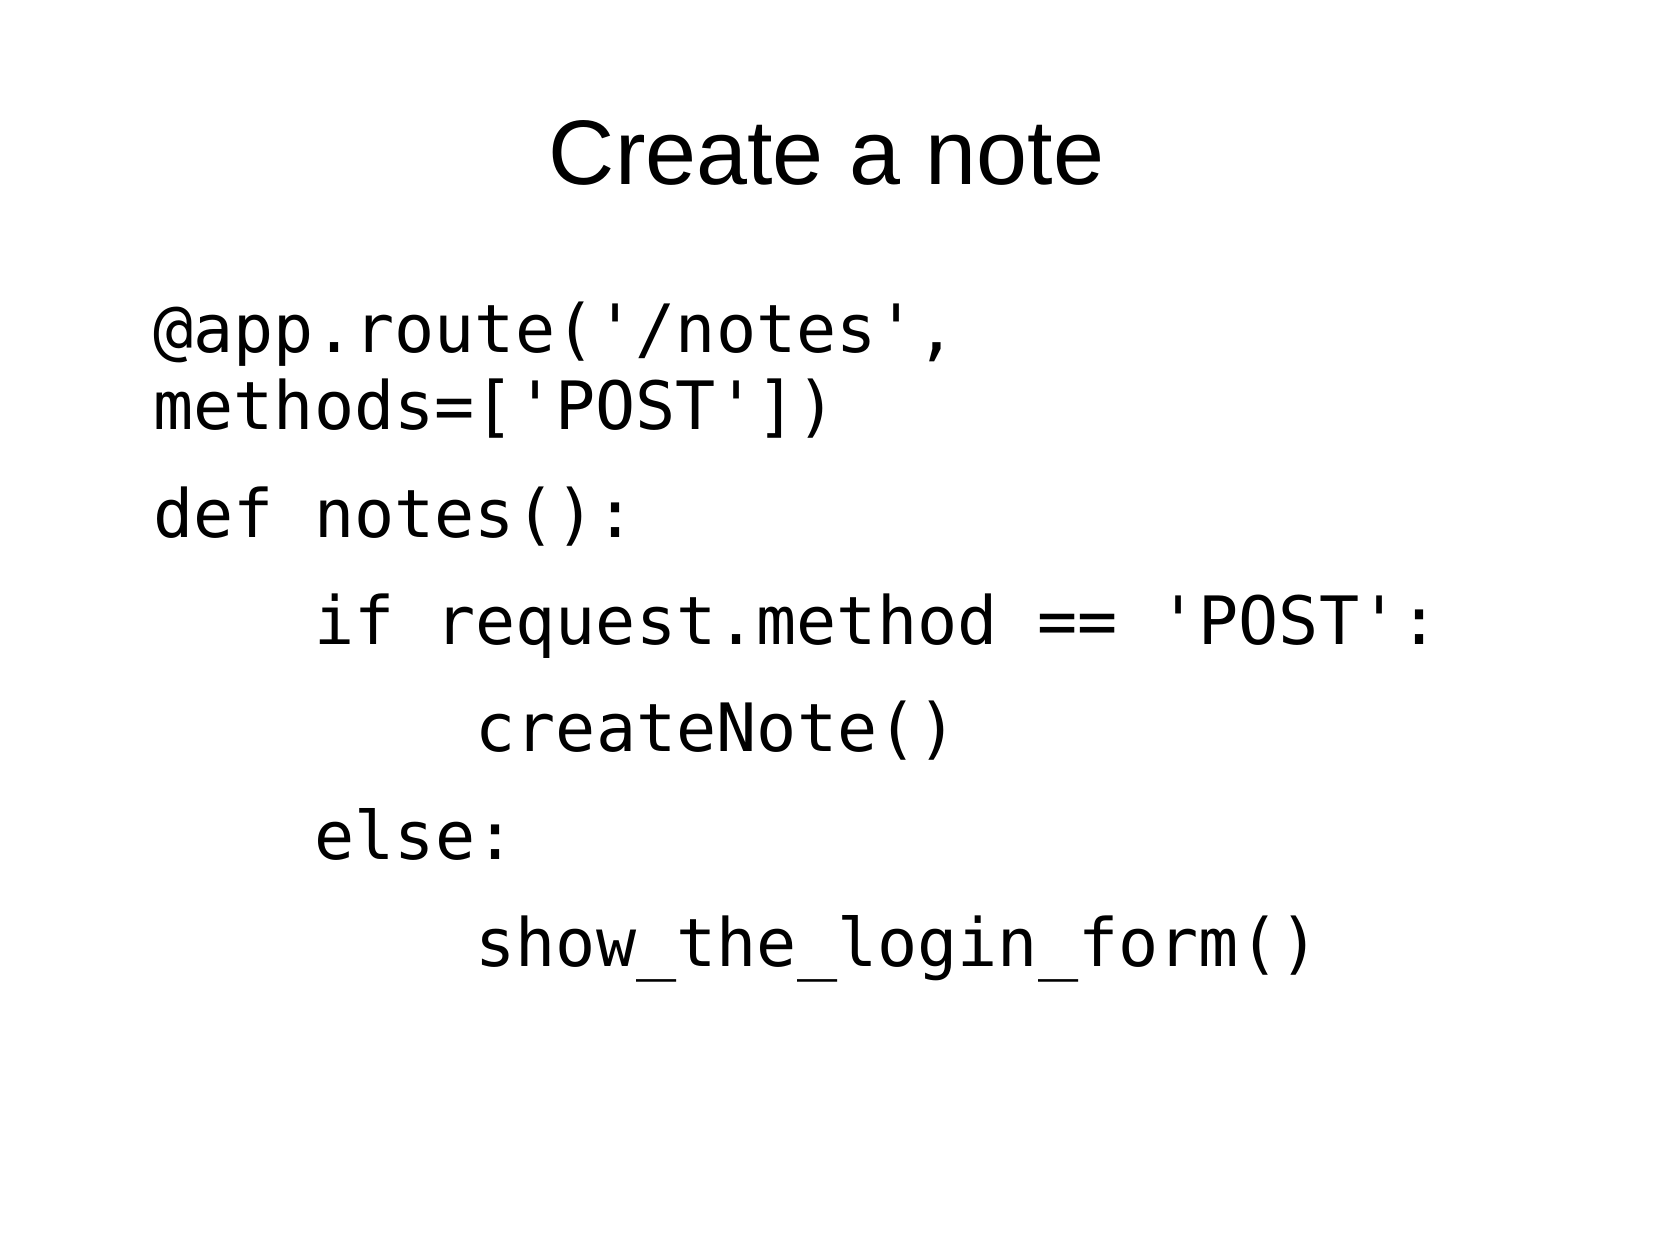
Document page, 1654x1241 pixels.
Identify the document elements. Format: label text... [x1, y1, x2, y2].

list @app.route('/notes', methods=['POST']) def notes(): if request.method == 'POST': createNote() else: show_the_login_form() [82, 290, 1538, 1010]
title Create a note [82, 49, 1571, 257]
